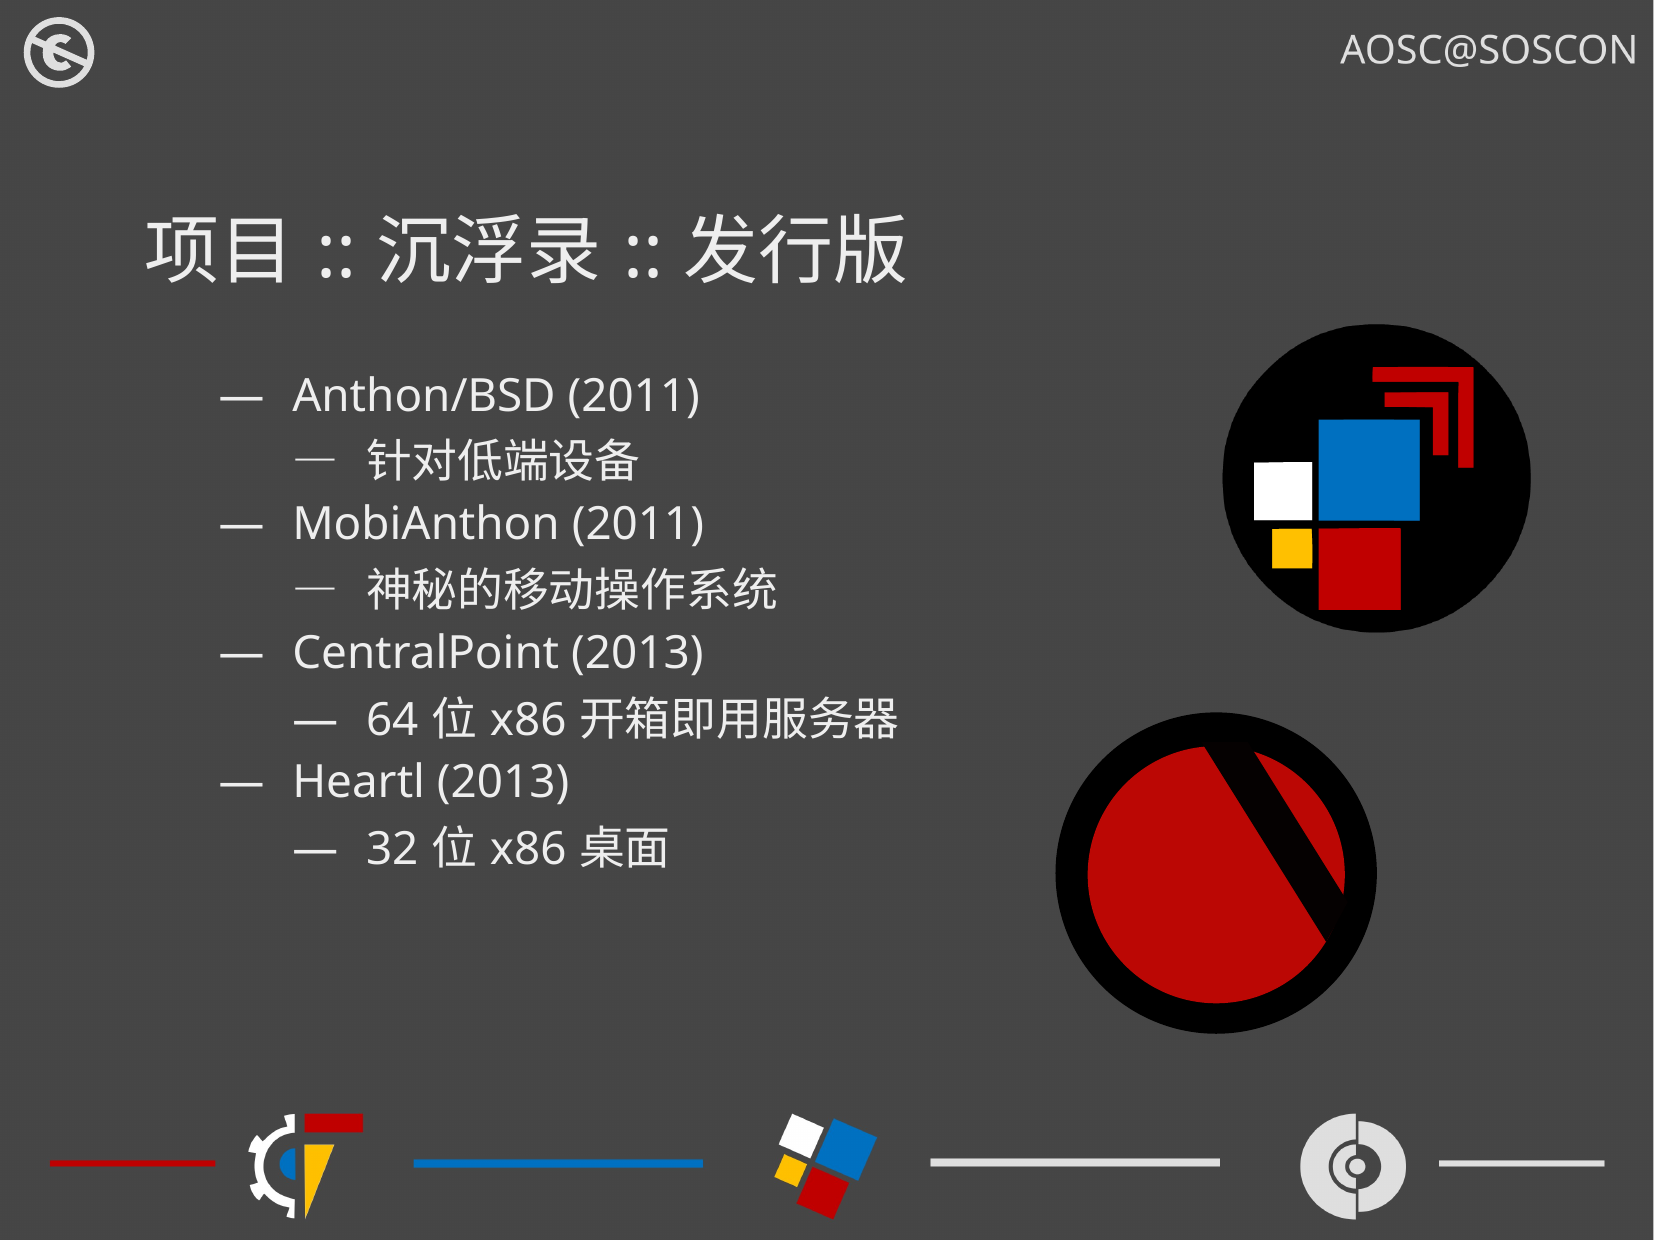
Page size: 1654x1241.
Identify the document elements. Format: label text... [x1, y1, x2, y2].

text_box 项目::沉浮录::发行版 — Anthon/BSD (2011) — 针对低端设备 — MobiAnthon (2011) — 神秘的移动操作系统 — CentralPoint (2013) — 64位x86开箱即用服务器 — Heartl (2013) — 32位x86桌面 [129, 183, 1536, 1028]
picture [0, 0, 1654, 1240]
